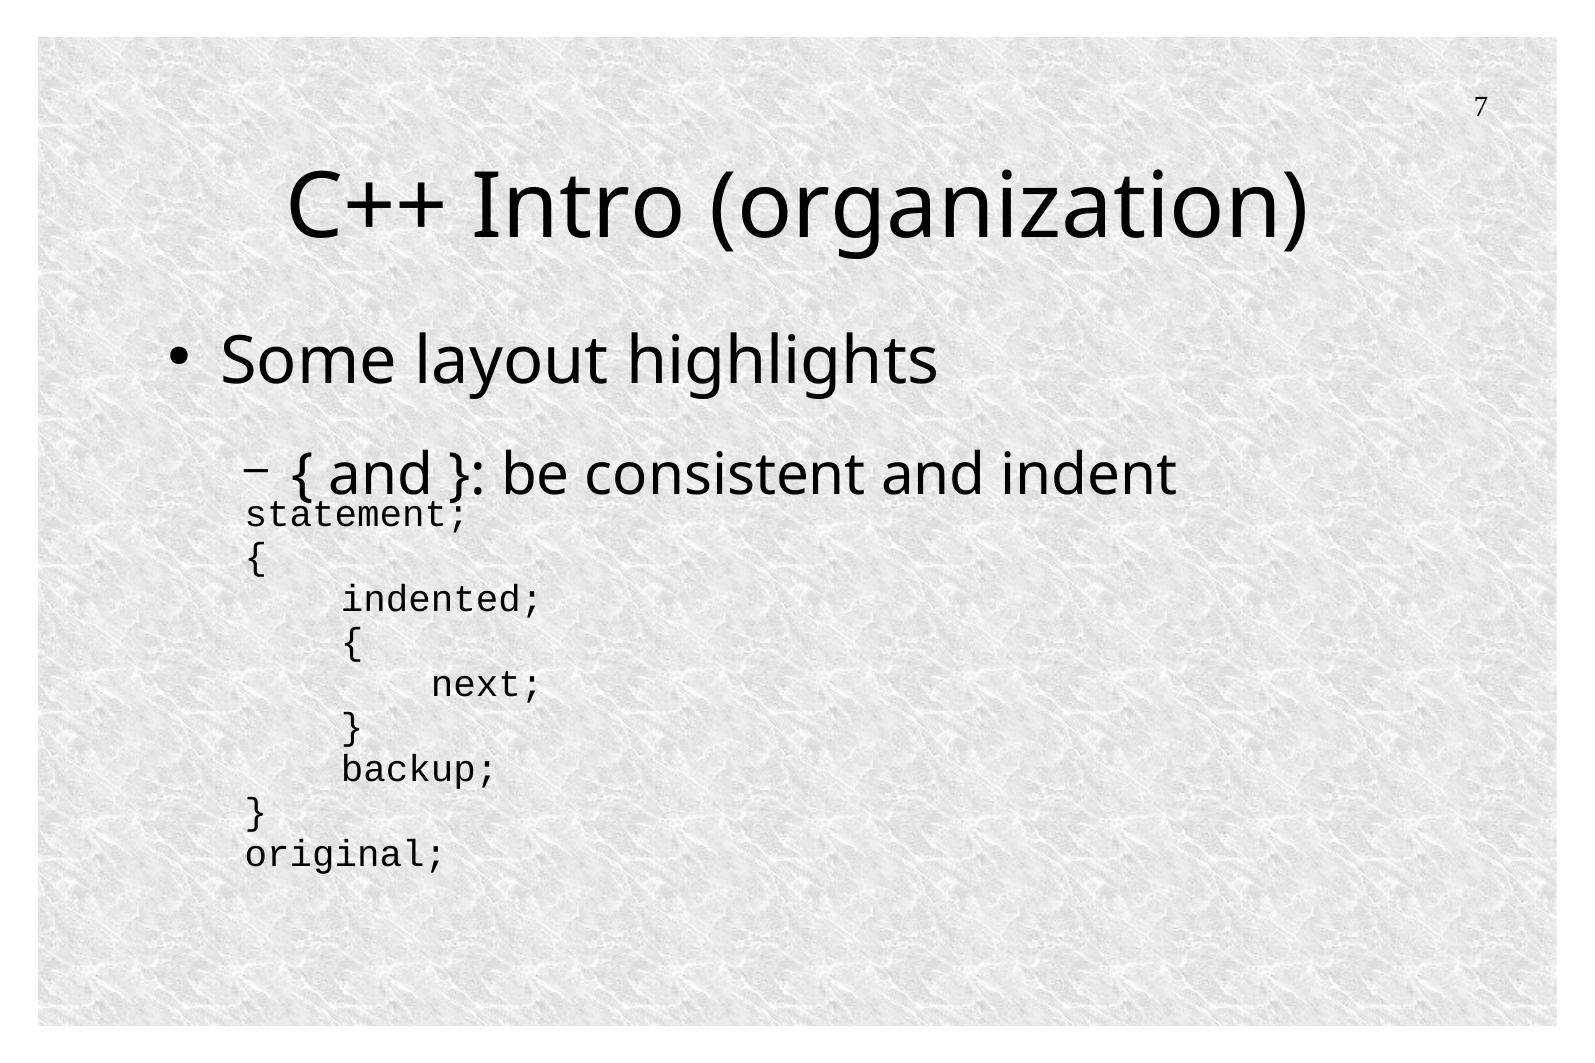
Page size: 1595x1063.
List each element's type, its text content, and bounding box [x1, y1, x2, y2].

text_box statement; { indented; { next; } backup; } original; [244, 495, 836, 901]
picture [37, 37, 1557, 1026]
list Some layout highlights { and }: be consistent and indent [149, 312, 1447, 935]
title C++ Intro (organization) [149, 119, 1447, 285]
